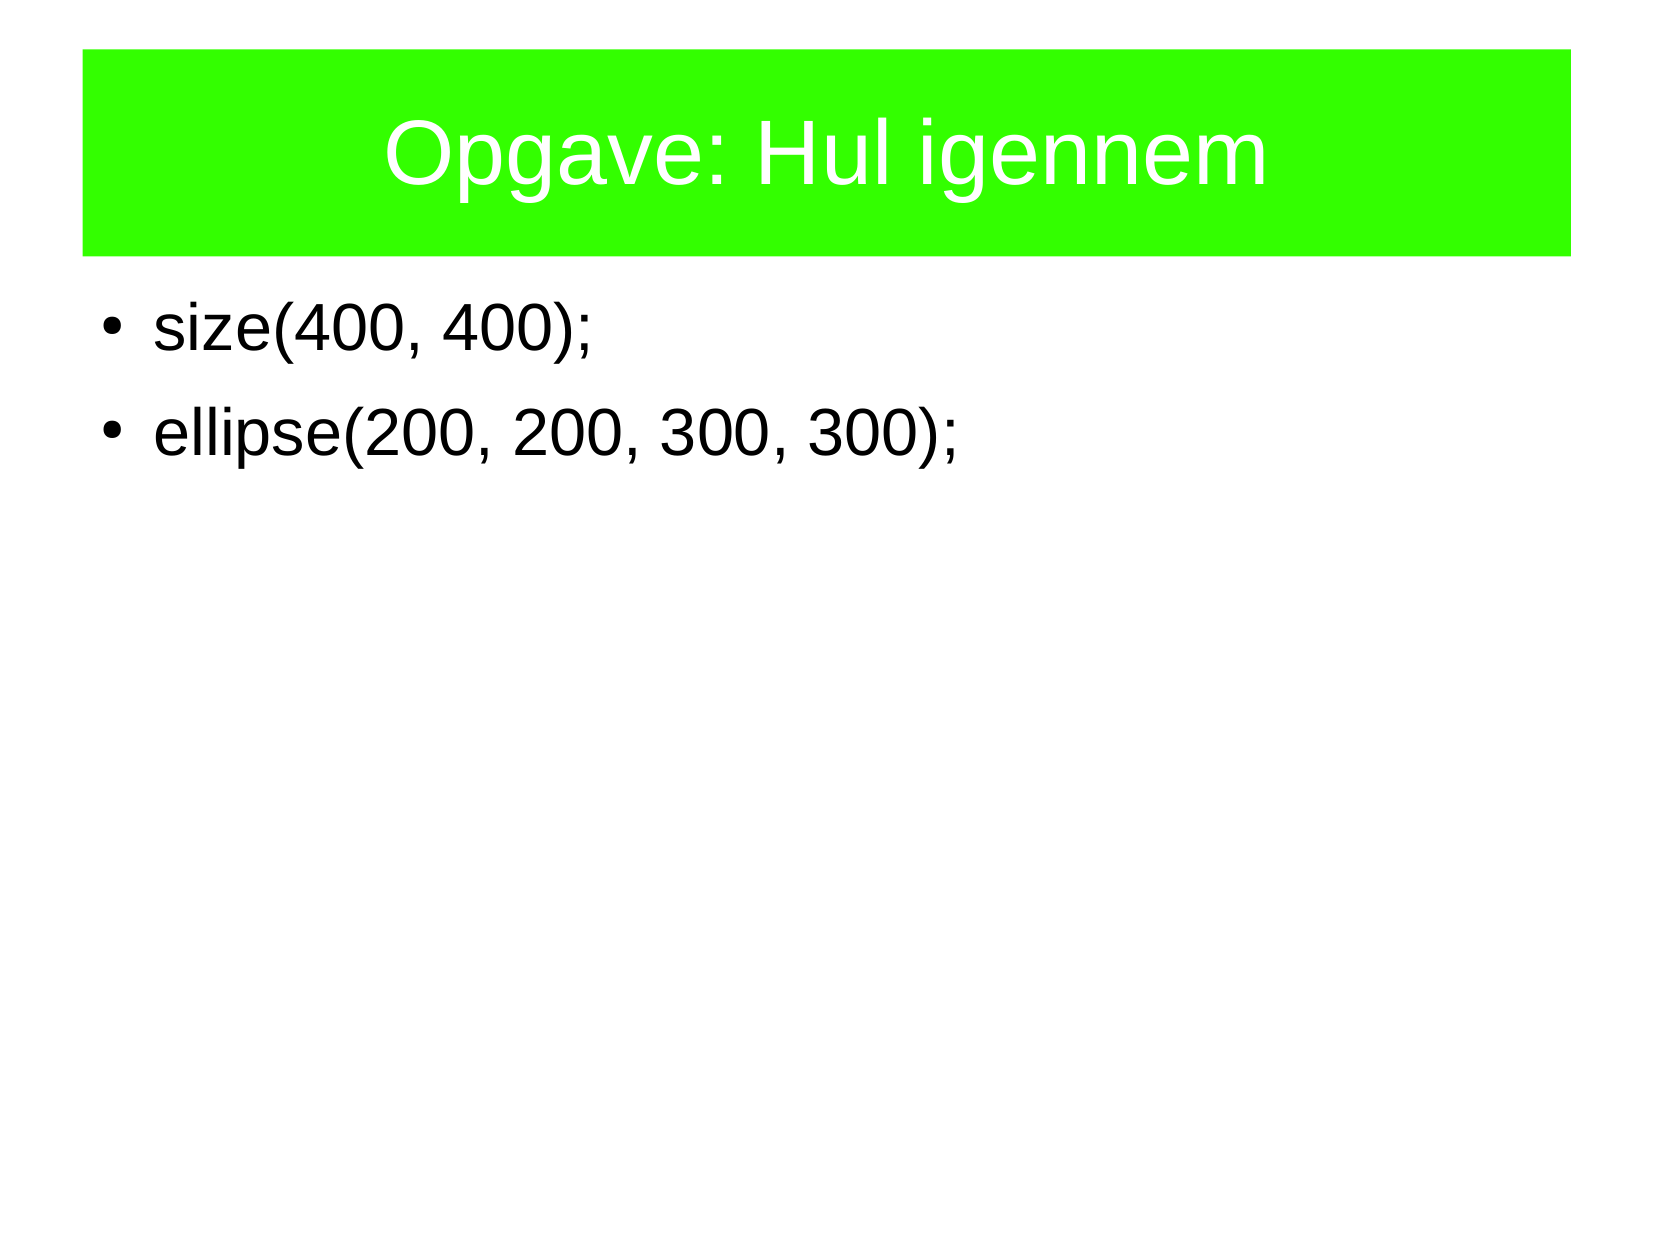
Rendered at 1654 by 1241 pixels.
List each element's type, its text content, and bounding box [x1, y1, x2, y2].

title Opgave: Hul igennem [82, 49, 1571, 257]
list size(400, 400); ellipse(200, 200, 300, 300); [82, 290, 1571, 1109]
